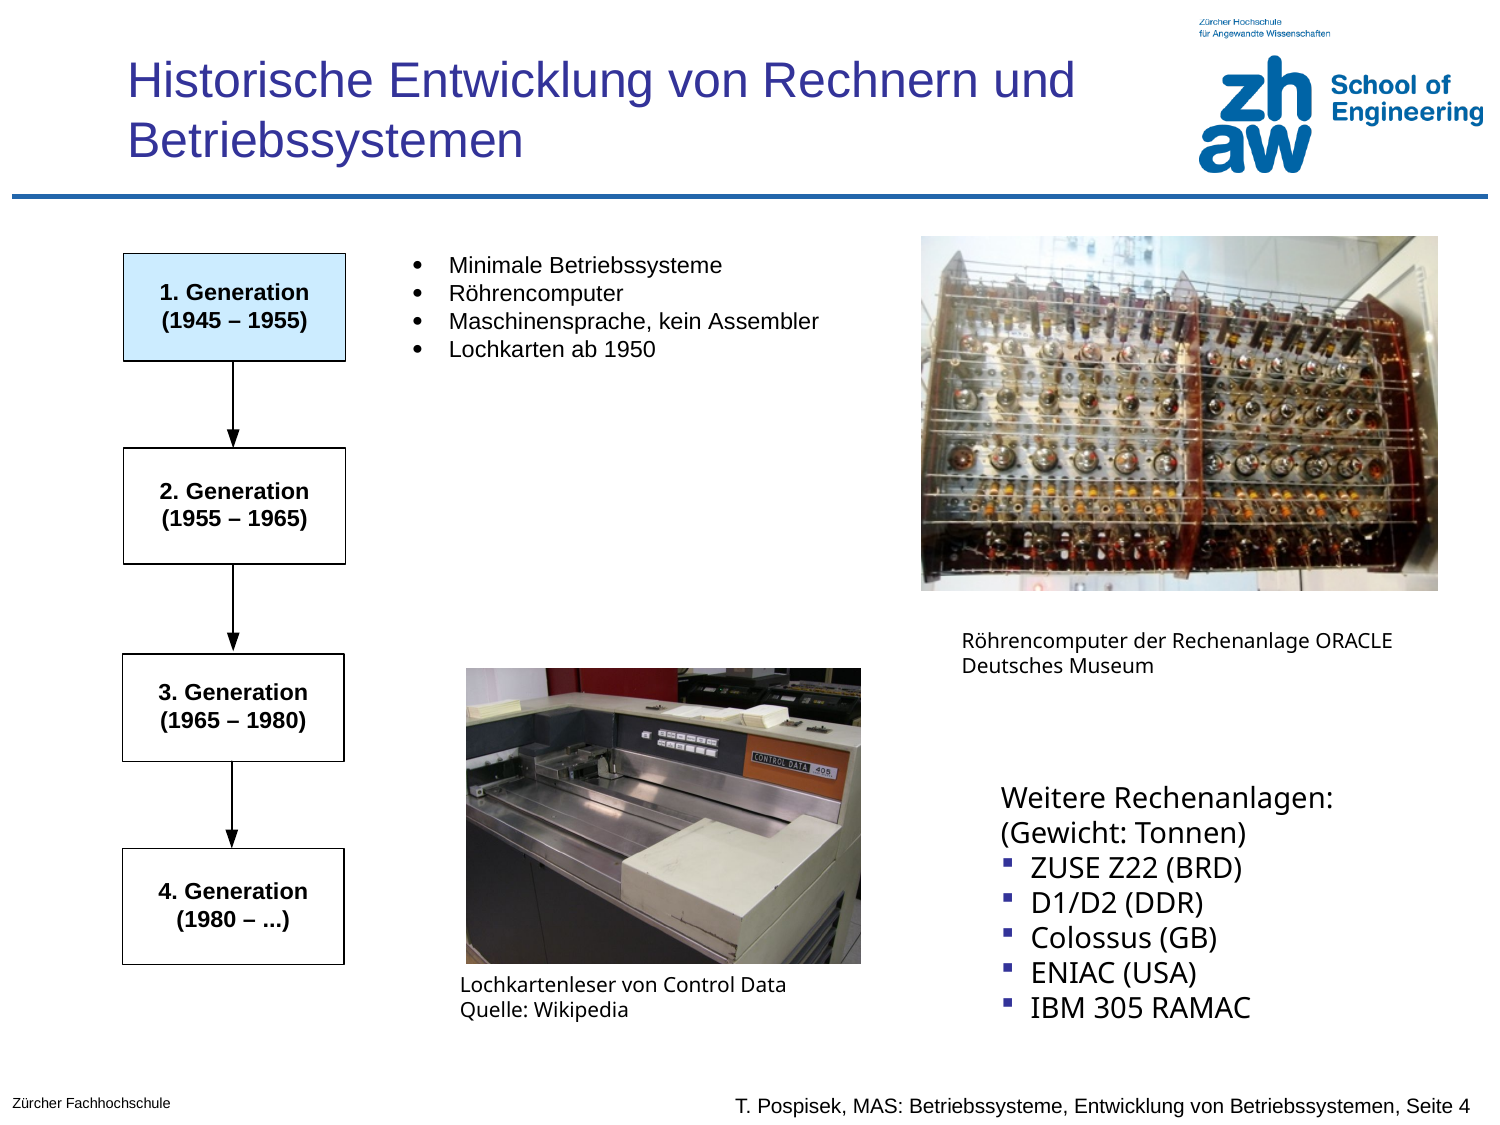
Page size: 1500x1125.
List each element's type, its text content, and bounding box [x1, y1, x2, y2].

picture [1199, 19, 1483, 173]
text_box Lochkartenleser von Control Data Quelle: Wikipedia [445, 990, 808, 1029]
text_box Röhrencomputer der Rechenanlage ORACLE Deutsches Museum [1186, 620, 1414, 685]
picture [118, 236, 1438, 990]
text_box Weitere Rechenanlagen: (Gewicht: Tonnen) ZUSE Z22 (BRD) D1/D2 (DDR) Colossus (GB) ENIAC (USA) IBM 305 RAMAC [986, 772, 1388, 1032]
title Historische Entwicklung von Rechnern und Betriebssystemen [112, 50, 1391, 175]
